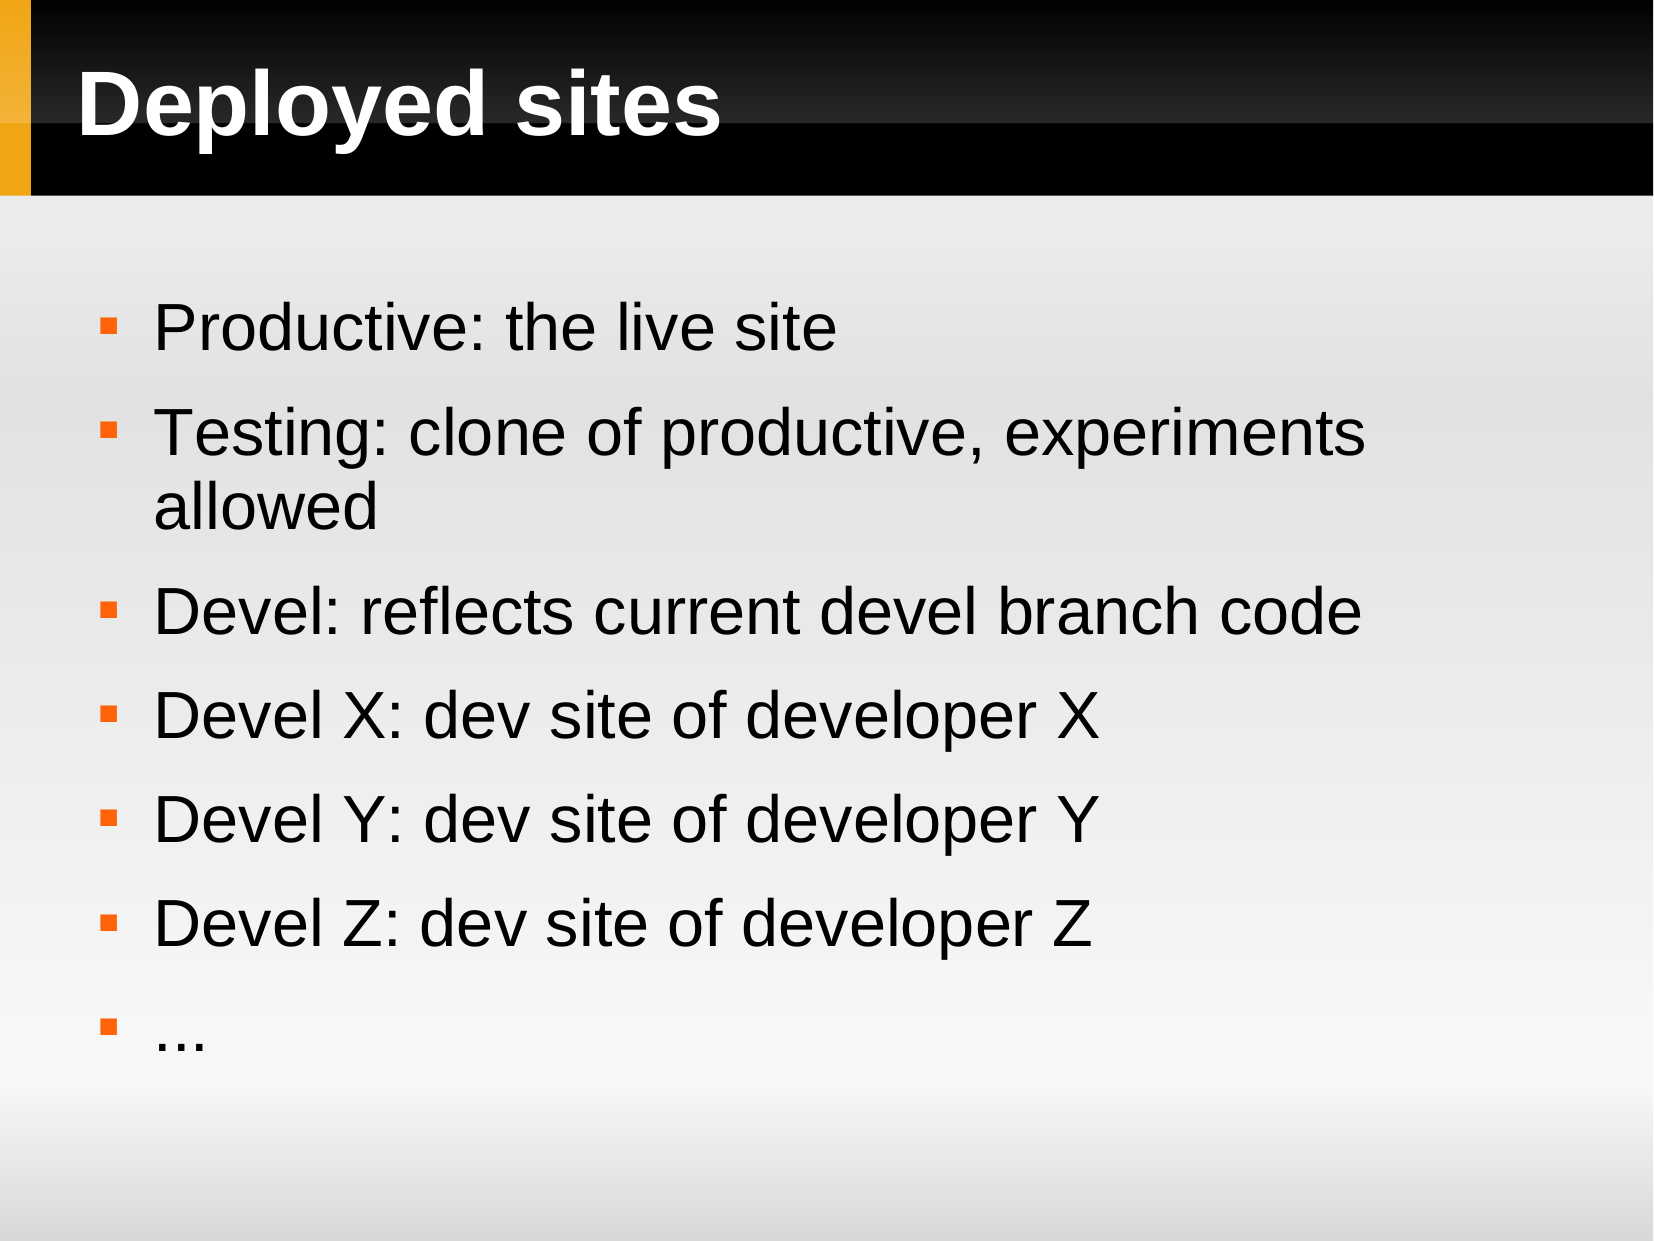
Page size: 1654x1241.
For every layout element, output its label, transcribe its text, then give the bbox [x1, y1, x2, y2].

picture [0, 0, 1654, 1241]
title Deployed sites [76, 7, 1565, 200]
list Productive: the live site Testing: clone of productive, experiments allowed Devel: reflects current devel branch code Devel X: dev site of developer X Devel Y: dev site of developer Y Devel Z: dev site of developer Z ... [82, 290, 1571, 1095]
